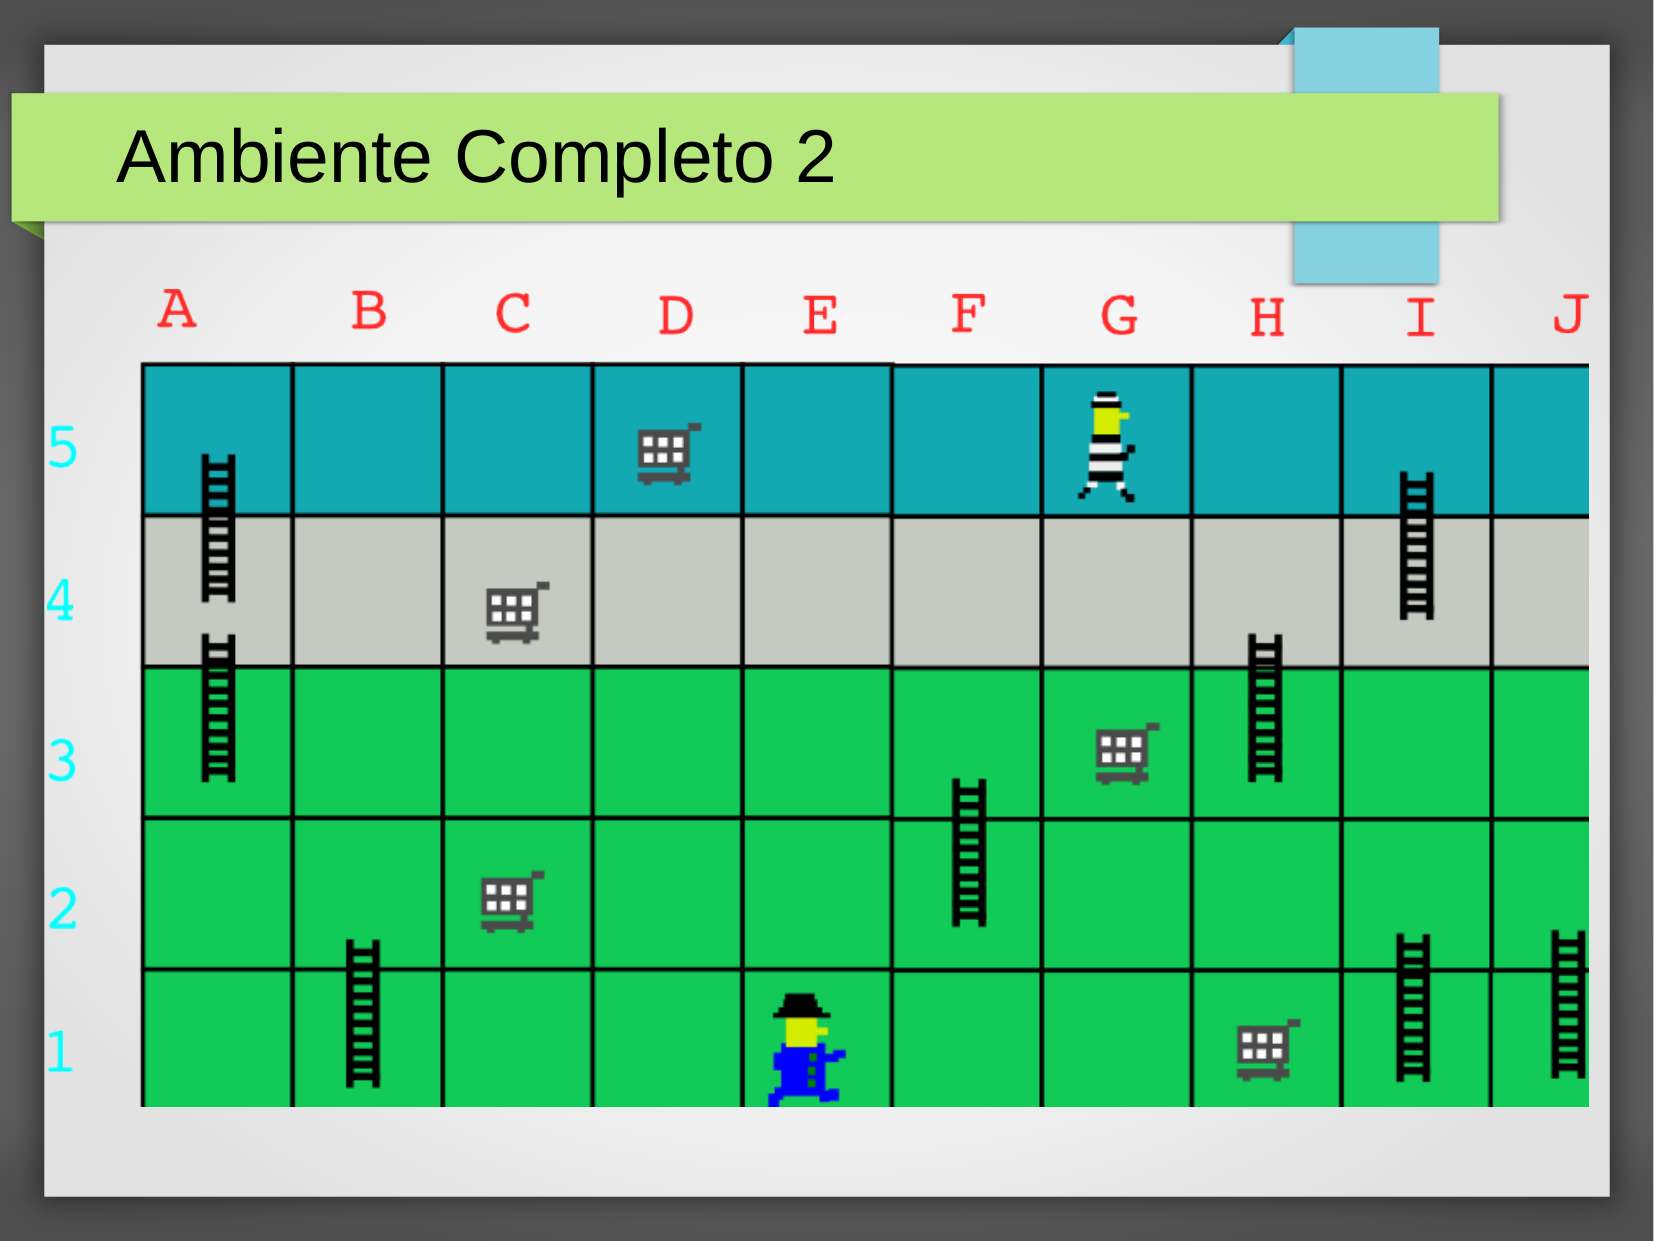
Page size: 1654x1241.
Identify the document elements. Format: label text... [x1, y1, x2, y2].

title Ambiente Completo 2 [82, 49, 1433, 257]
picture [0, 0, 1654, 1241]
